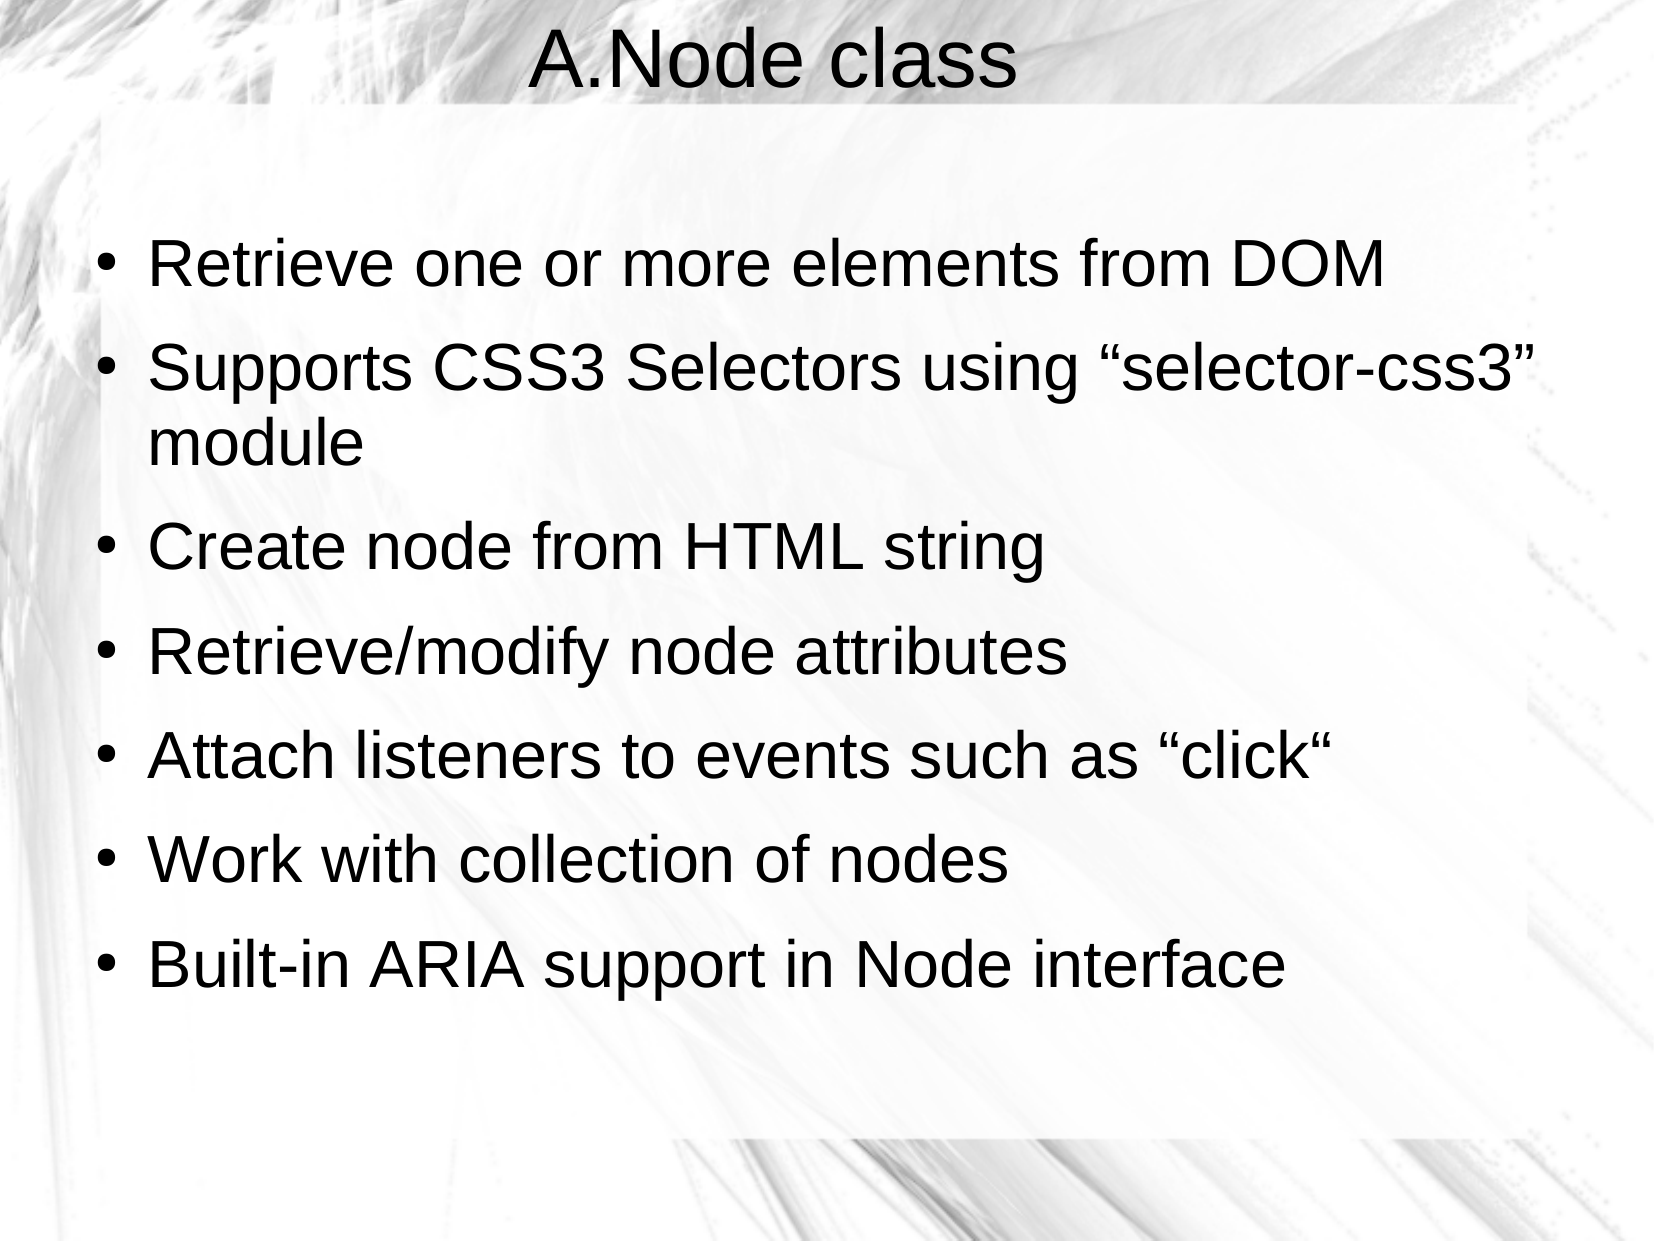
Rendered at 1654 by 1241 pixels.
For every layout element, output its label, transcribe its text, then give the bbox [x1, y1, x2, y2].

title A.Node class [29, 0, 1518, 119]
picture [0, 0, 1654, 1241]
list Retrieve one or more elements from DOM Supports CSS3 Selectors using “selector-css3” module Create node from HTML string Retrieve/modify node attributes Attach listeners to events such as “click“ Work with collection of nodes Built-in ARIA support in Node interface [76, 226, 1565, 1106]
